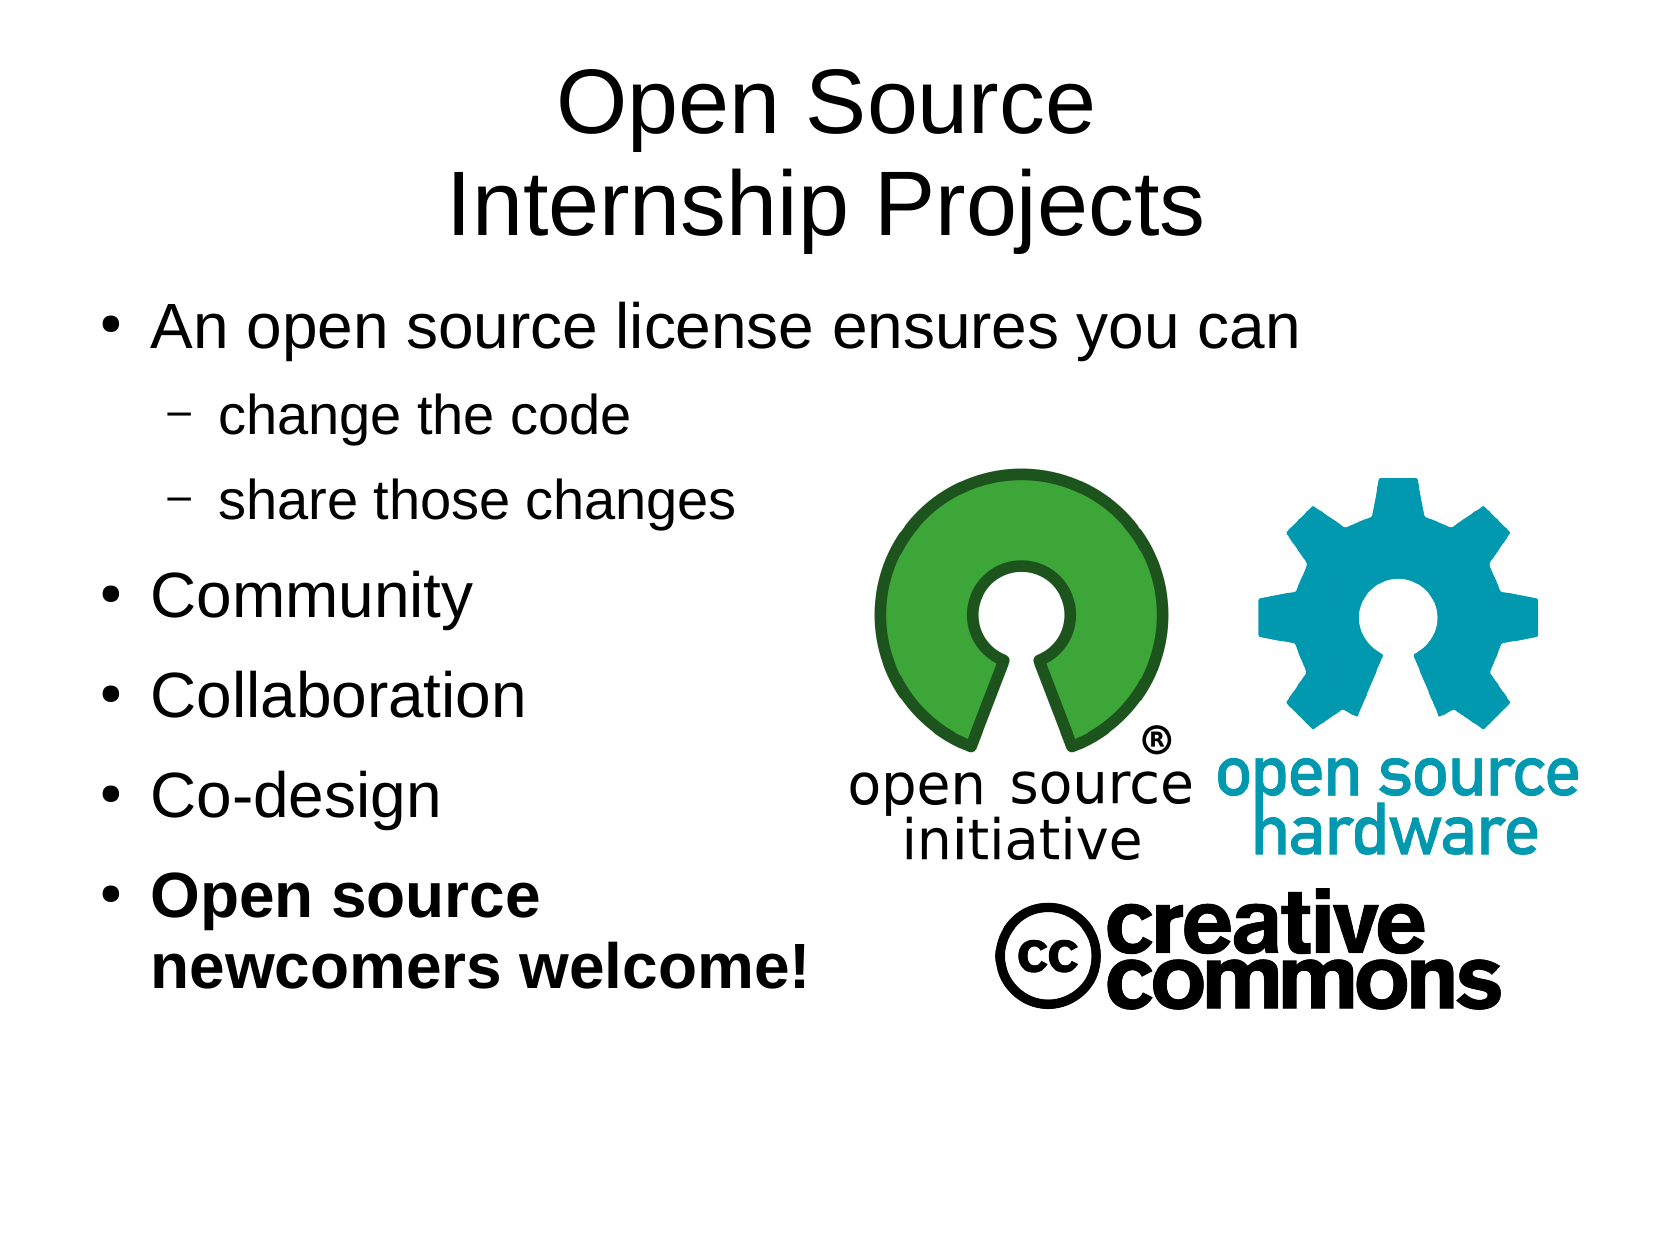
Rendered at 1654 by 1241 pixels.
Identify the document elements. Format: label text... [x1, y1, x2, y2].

list An open source license ensures you can change the code share those changes Community Collaboration Co-design Open source newcomers welcome! [82, 290, 1571, 1010]
picture [995, 888, 1501, 1010]
picture [840, 458, 1201, 871]
picture [1218, 478, 1578, 856]
title Open Source Internship Projects [82, 49, 1571, 257]
